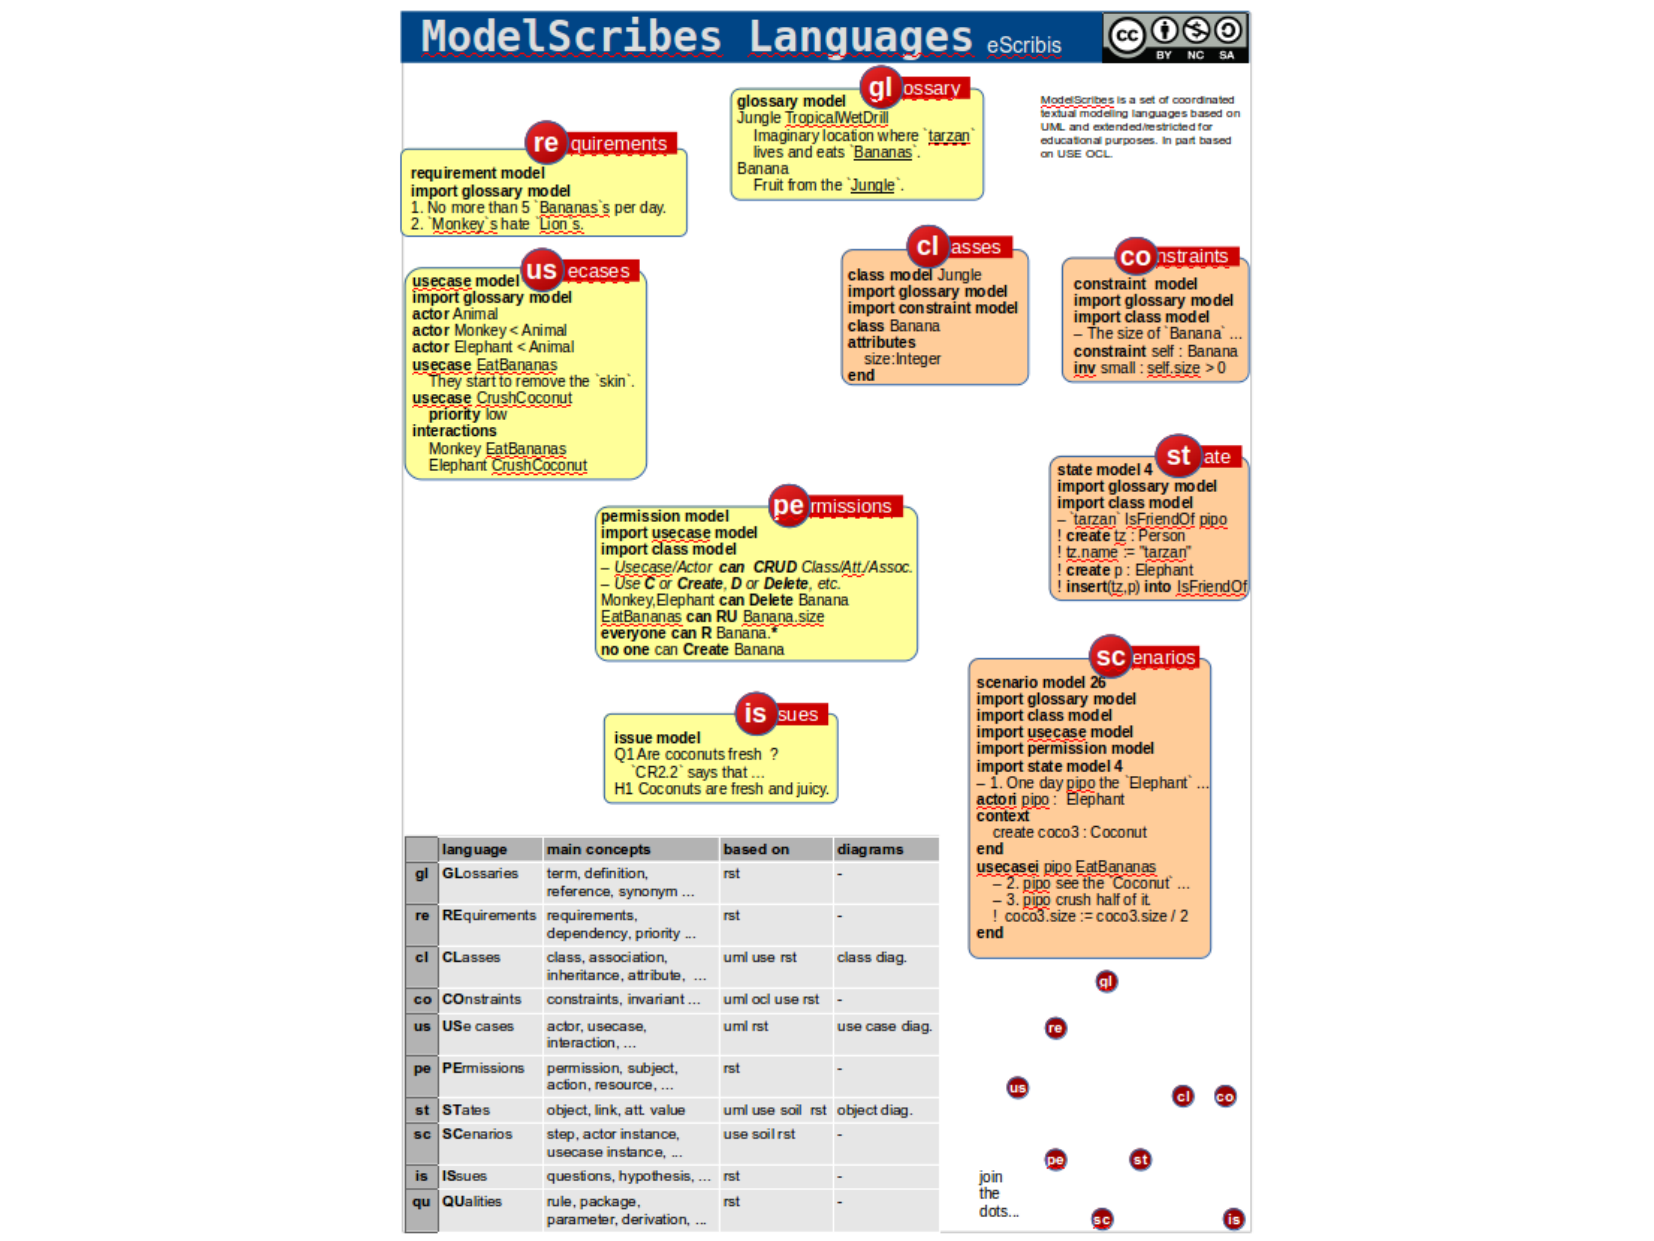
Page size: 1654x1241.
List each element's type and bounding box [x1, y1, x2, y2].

picture [390, 0, 1258, 1241]
